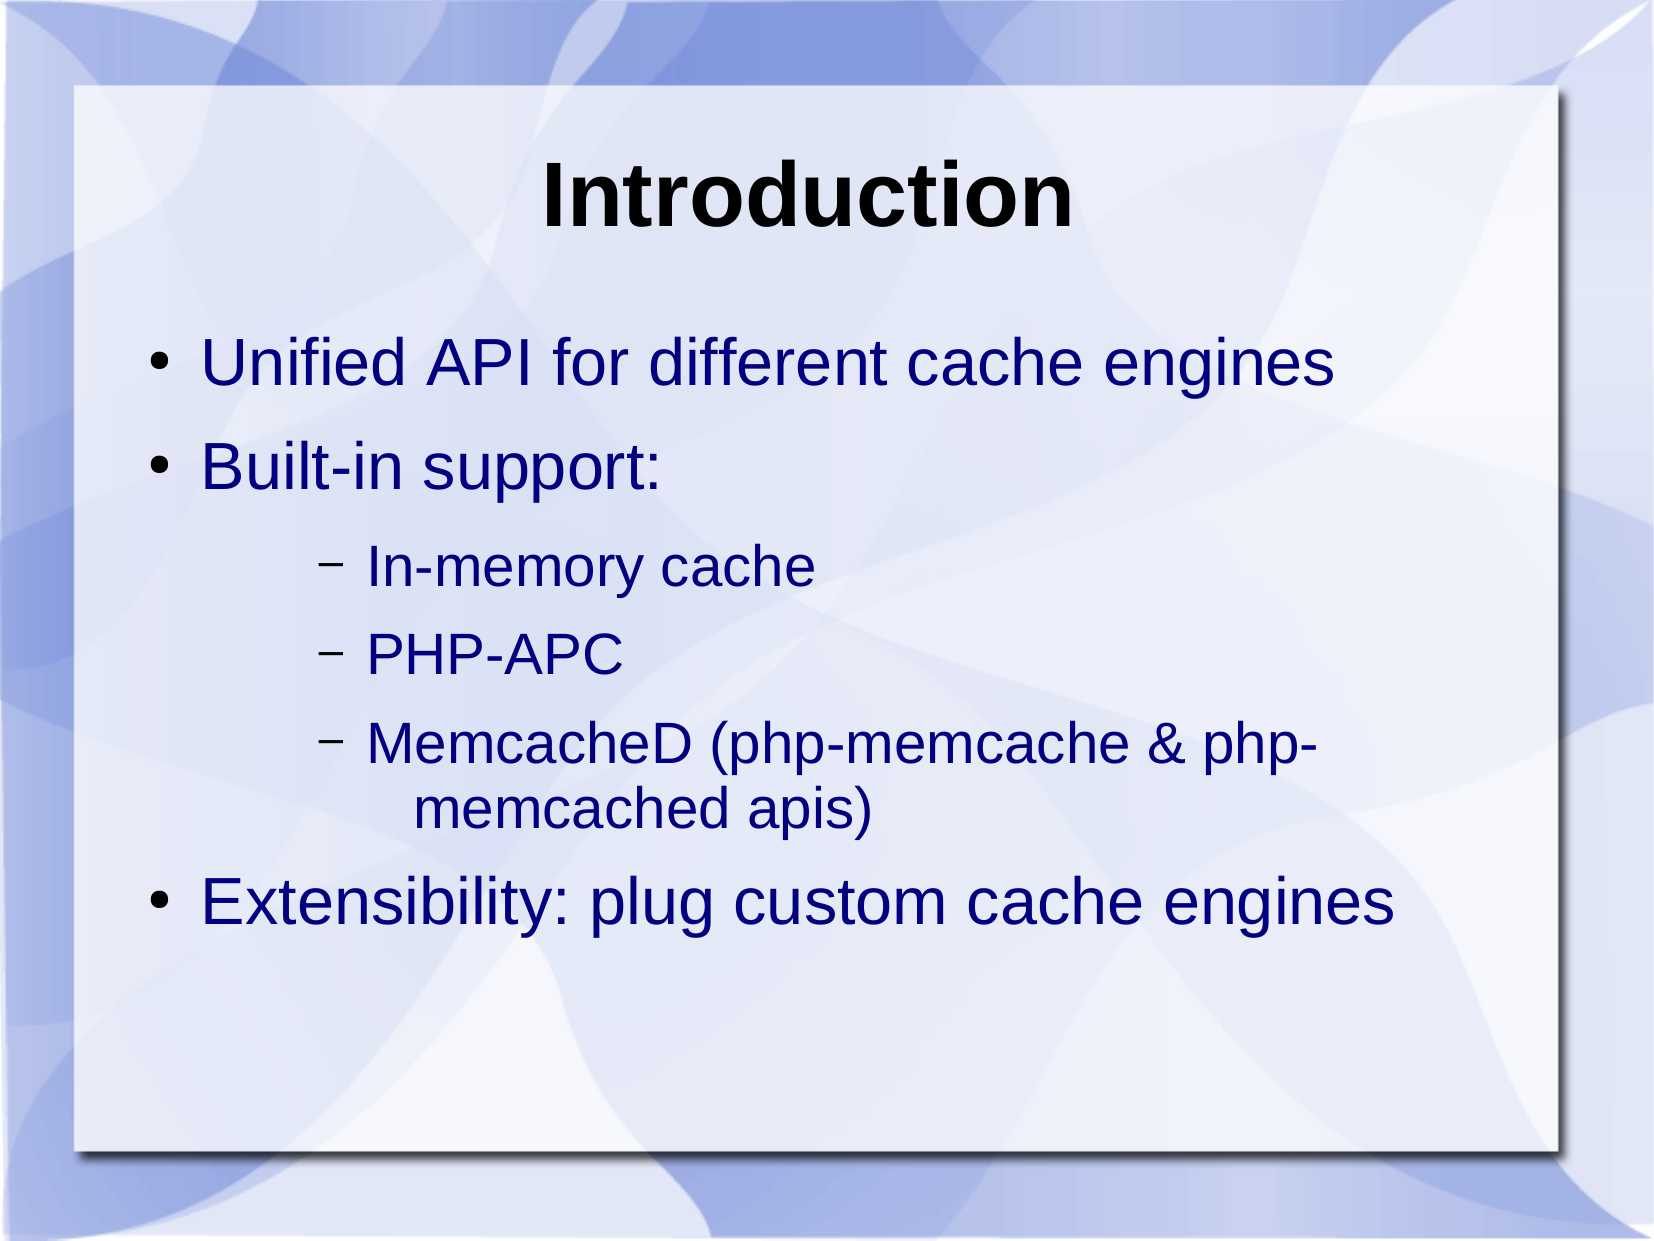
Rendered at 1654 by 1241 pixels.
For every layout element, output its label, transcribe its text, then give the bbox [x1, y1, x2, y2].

title Introduction [82, 90, 1536, 298]
picture [0, 0, 1654, 1241]
list Unified API for different cache engines Built-in support: In-memory cache PHP-APC MemcacheD (php-memcache & php-memcached apis) Extensibility: plug custom cache engines [129, 324, 1489, 975]
